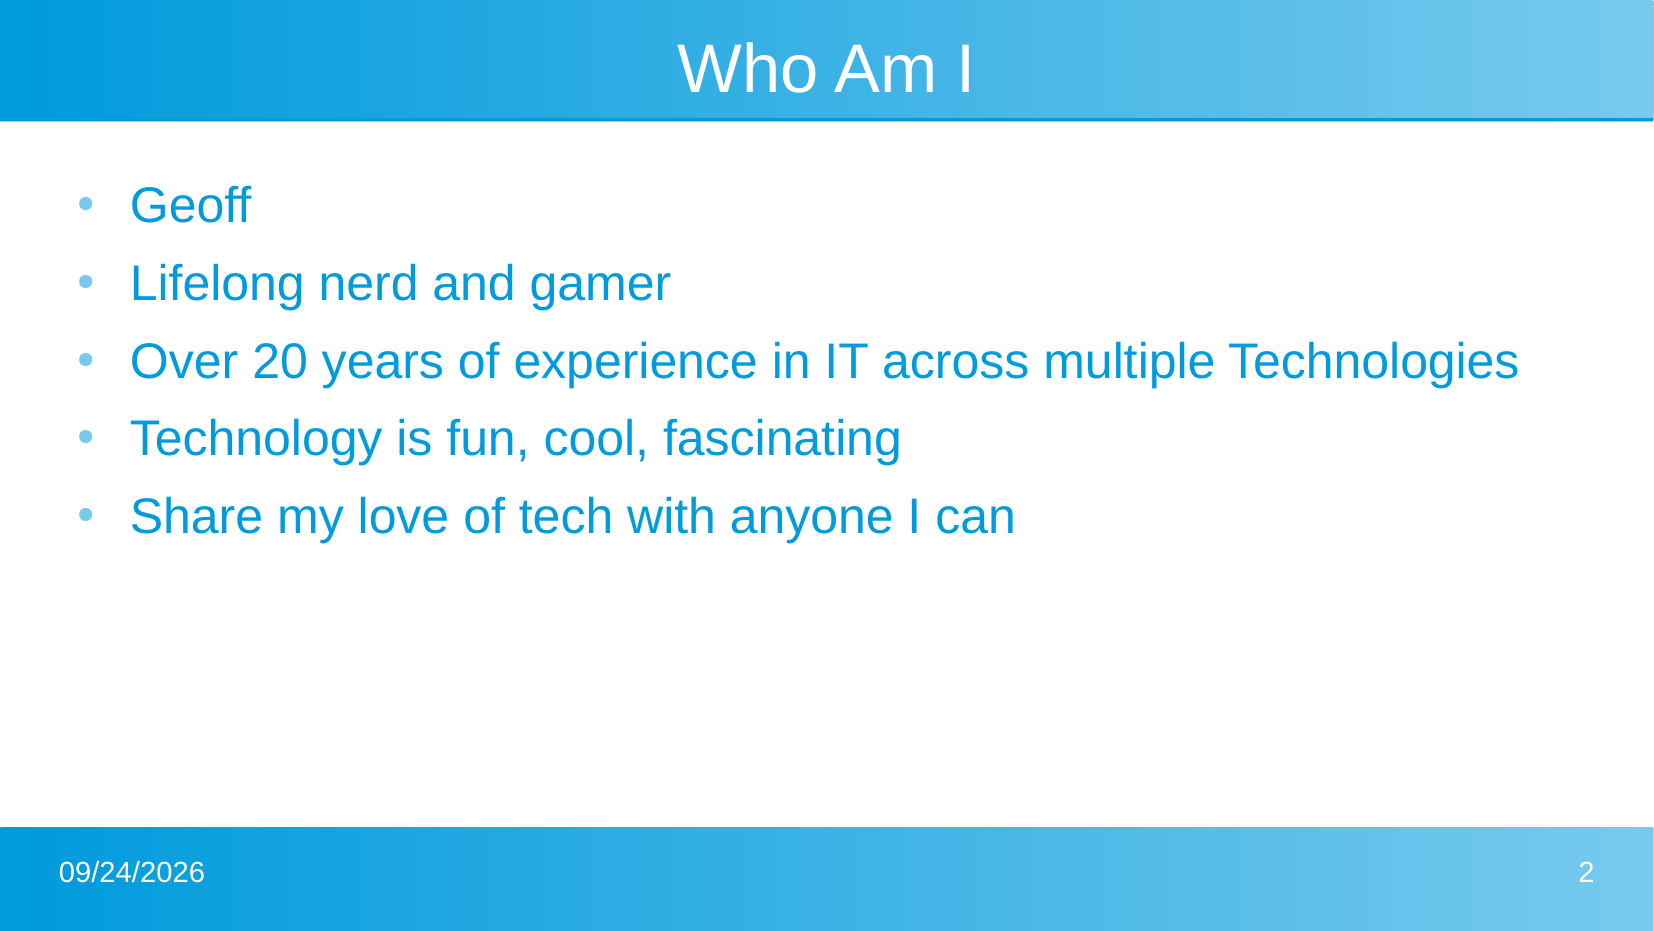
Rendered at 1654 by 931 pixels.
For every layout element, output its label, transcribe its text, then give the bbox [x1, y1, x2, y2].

list Geoff Lifelong nerd and gamer Over 20 years of experience in IT across multiple Technologies Technology is fun, cool, fascinating Share my love of tech with anyone I can [59, 177, 1595, 768]
title Who Am I [59, 29, 1595, 108]
